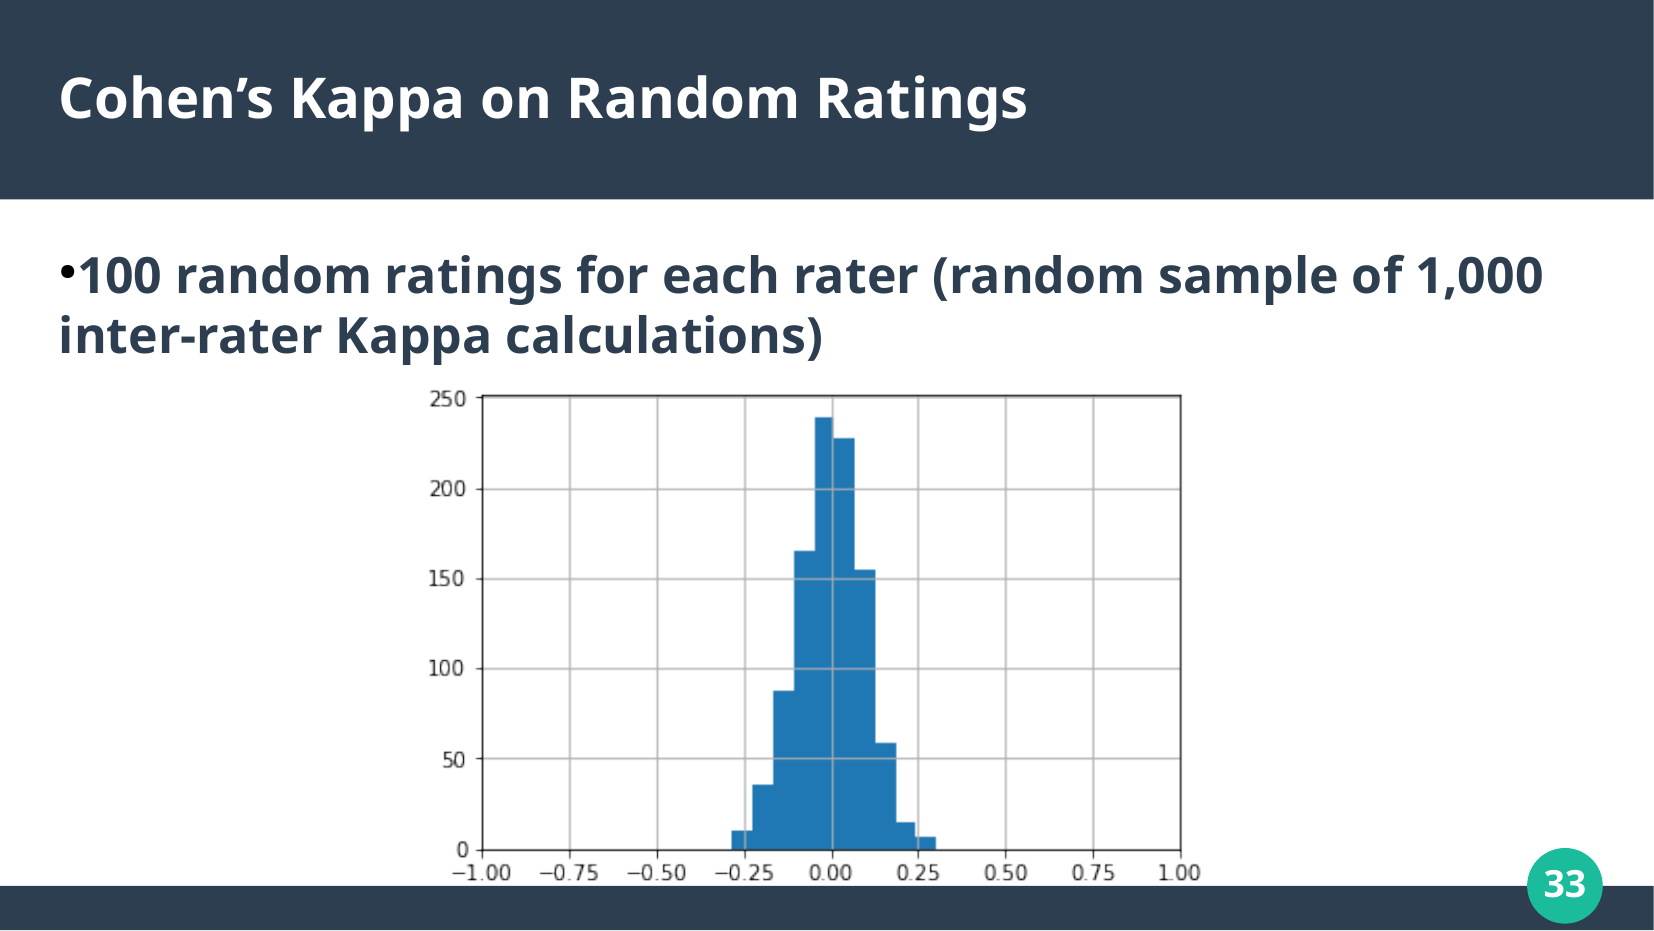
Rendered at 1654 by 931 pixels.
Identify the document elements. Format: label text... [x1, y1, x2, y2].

list 100 random ratings for each rater (random sample of 1,000 inter-rater Kappa calculations) [59, 243, 1595, 864]
picture [413, 374, 1218, 901]
title Cohen’s Kappa on Random Ratings [59, 37, 1595, 155]
